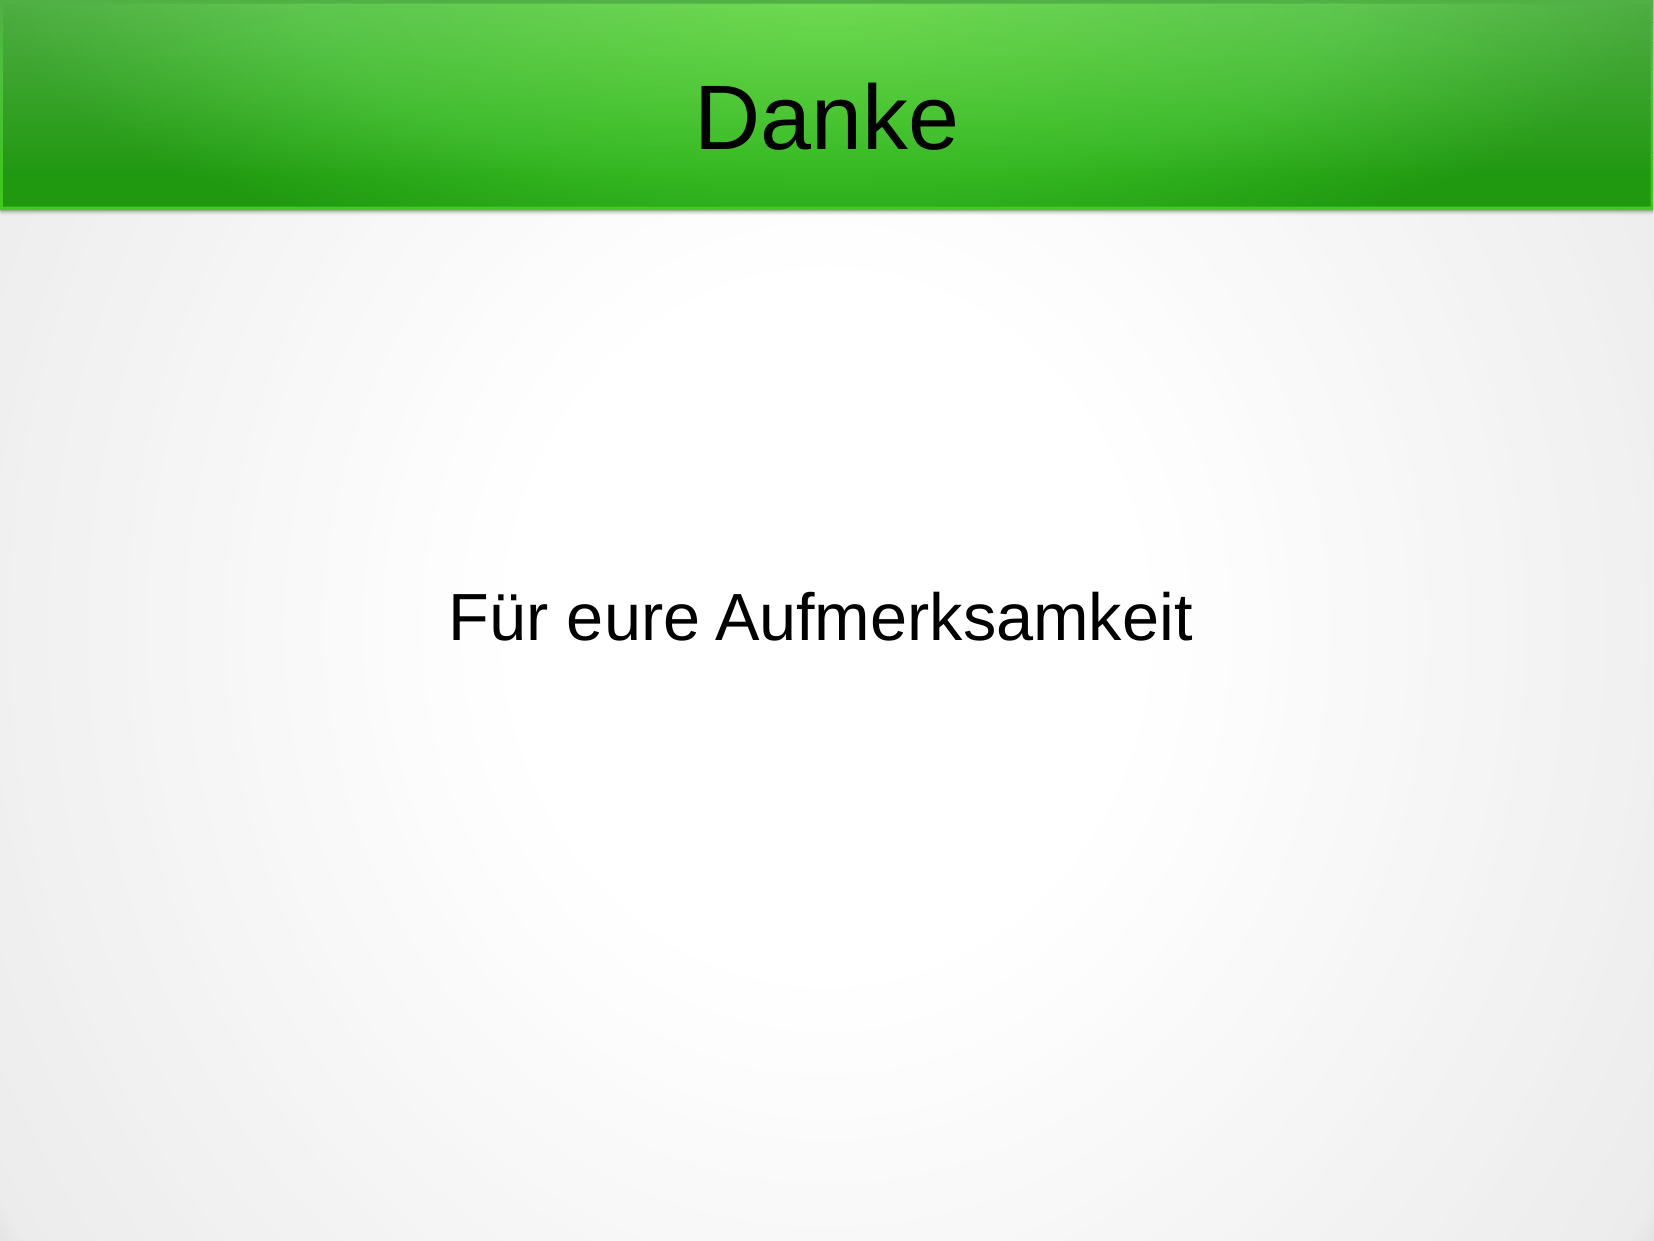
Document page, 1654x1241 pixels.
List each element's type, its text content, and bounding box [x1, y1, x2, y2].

title Danke [82, 47, 1571, 189]
list Für eure Aufmerksamkeit [377, 579, 1654, 1241]
